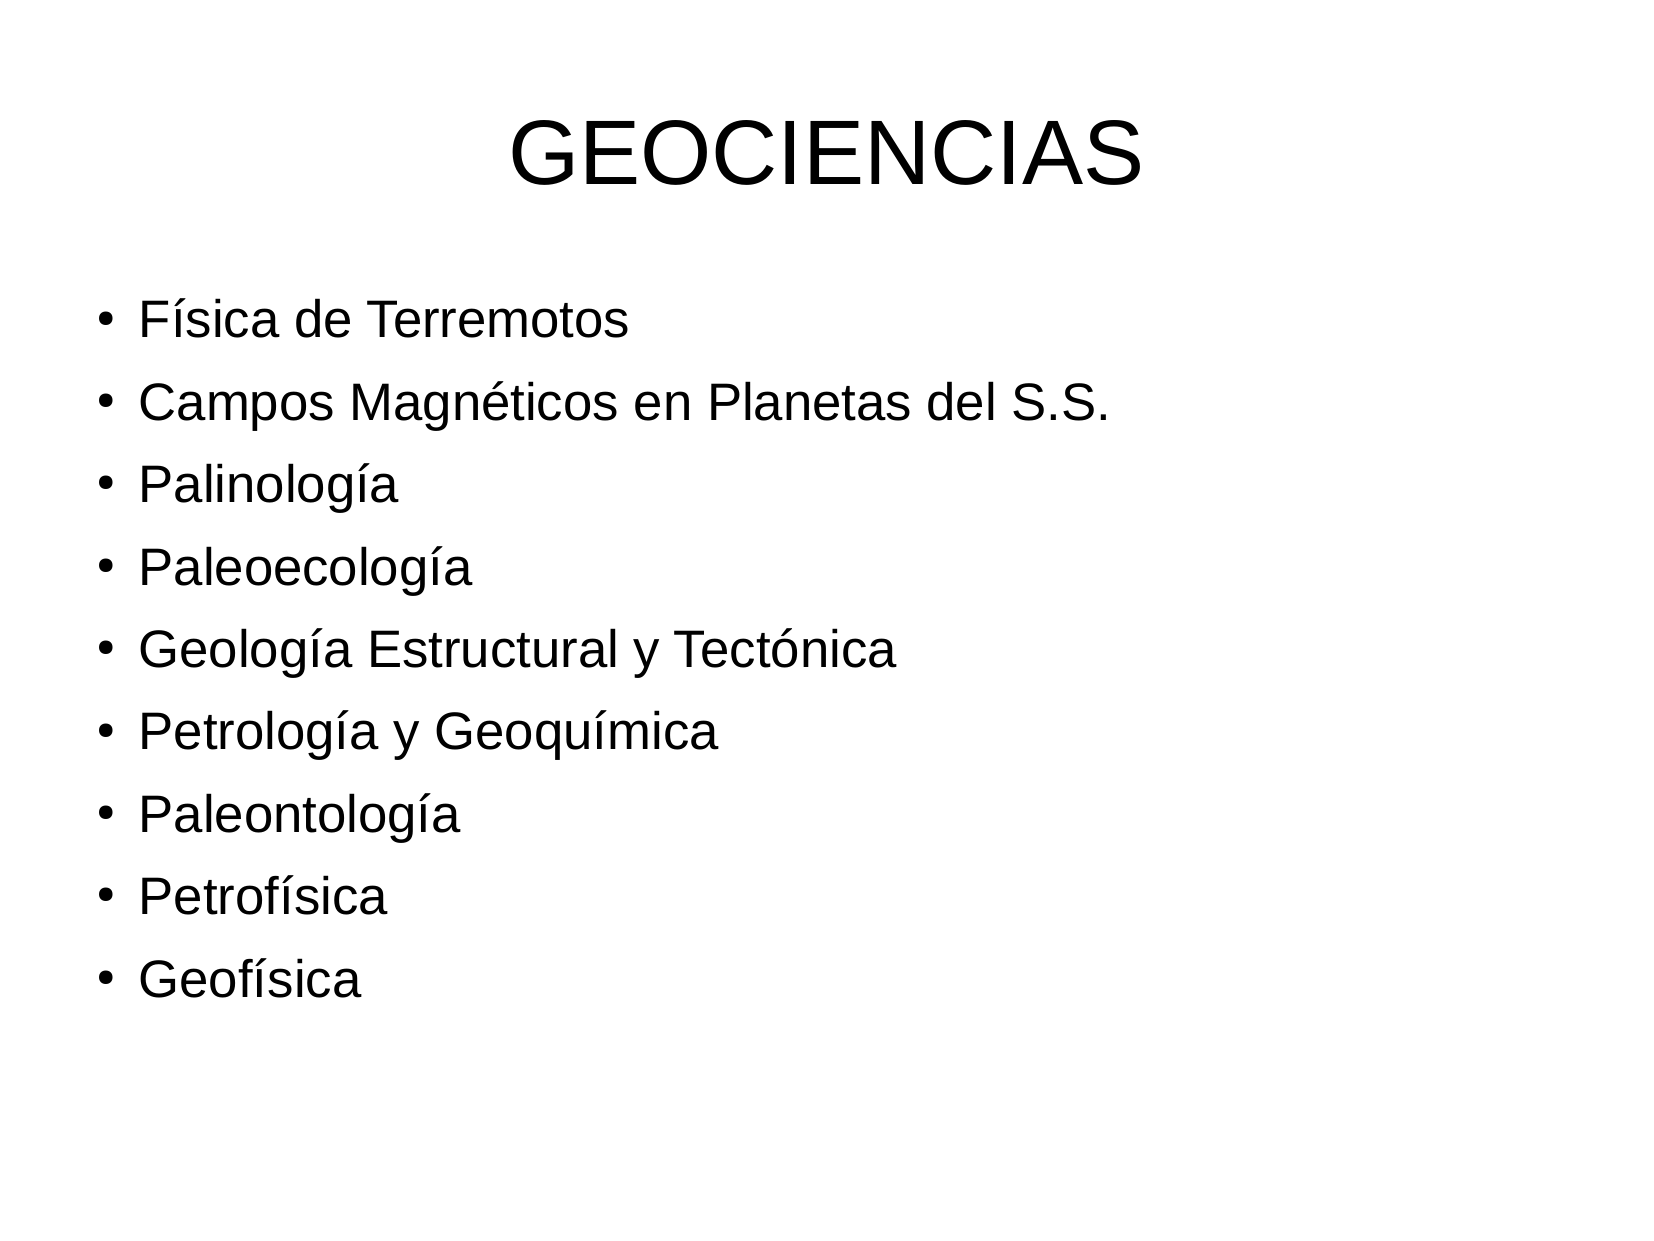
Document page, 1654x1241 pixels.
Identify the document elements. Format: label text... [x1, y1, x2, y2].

list Física de Terremotos Campos Magnéticos en Planetas del S.S. Palinología Paleoecología Geología Estructural y Tectónica Petrología y Geoquímica Paleontología Petrofísica Geofísica [82, 290, 1571, 1010]
title GEOCIENCIAS [82, 49, 1571, 257]
